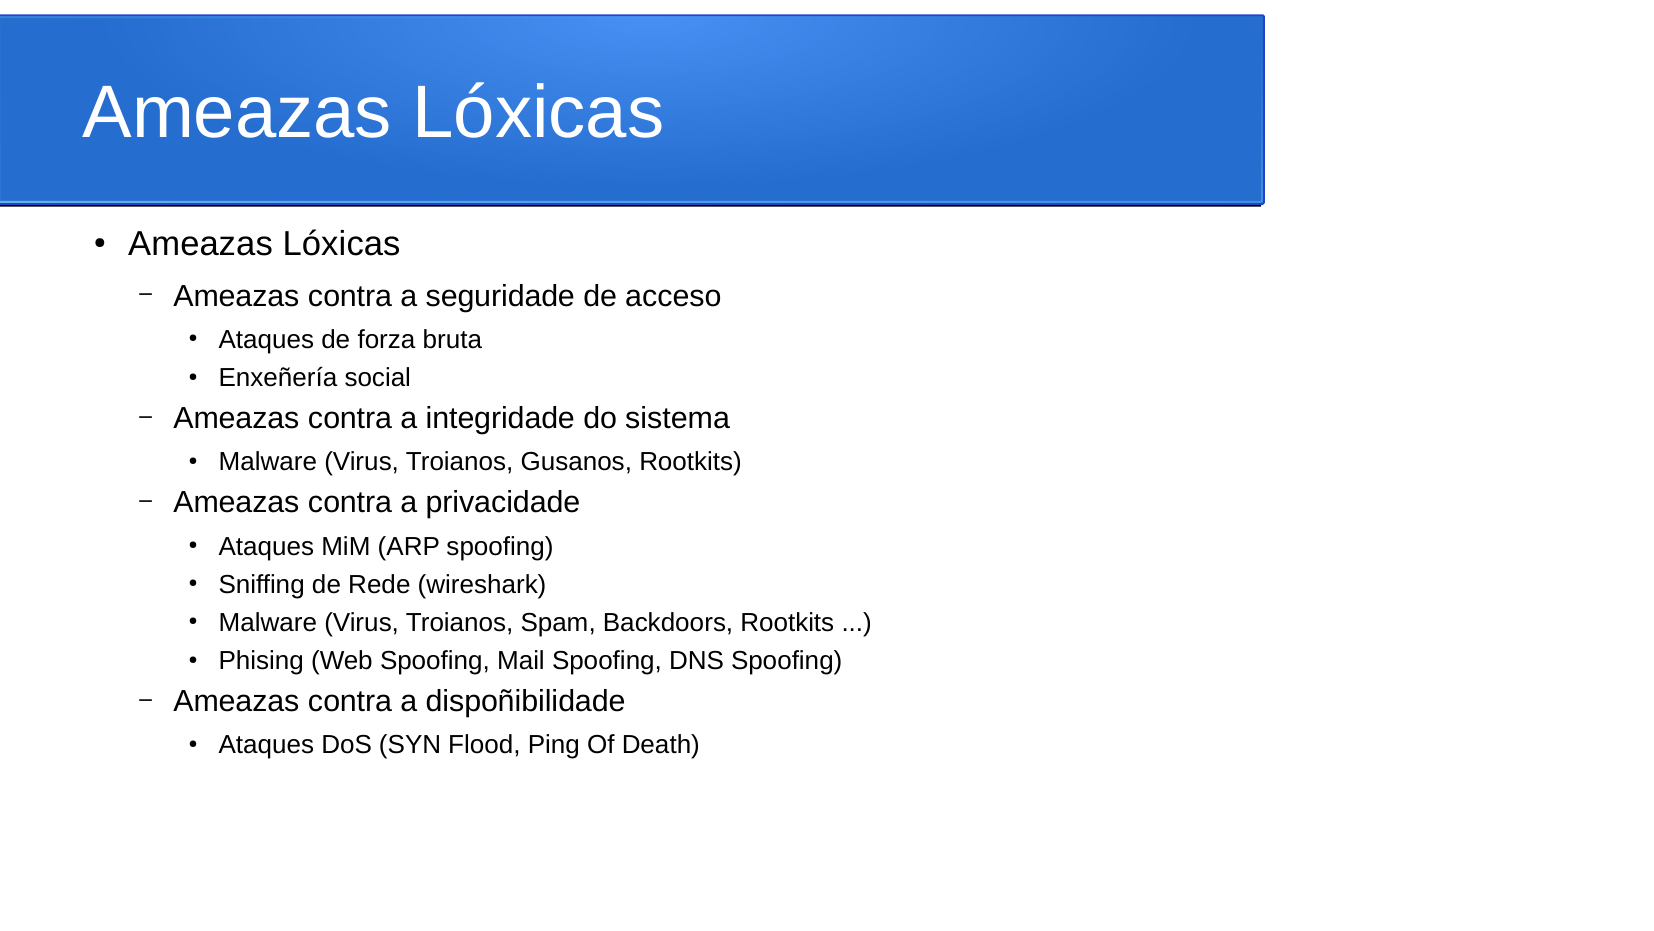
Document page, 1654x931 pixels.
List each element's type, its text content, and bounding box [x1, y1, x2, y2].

list Ameazas Lóxicas Ameazas contra a seguridade de acceso Ataques de forza bruta Enxeñería social Ameazas contra a integridade do sistema Malware (Virus, Troianos, Gusanos, Rootkits) Ameazas contra a privacidade Ataques MiM (ARP spoofing) Sniffing de Rede (wireshark) Malware (Virus, Troianos, Spam, Backdoors, Rootkits ...) Phising (Web Spoofing, Mail Spoofing, DNS Spoofing) Ameazas contra a dispoñibilidade Ataques DoS (SYN Flood, Ping Of Death) [82, 224, 1571, 764]
title Ameazas Lóxicas [82, 35, 1235, 189]
